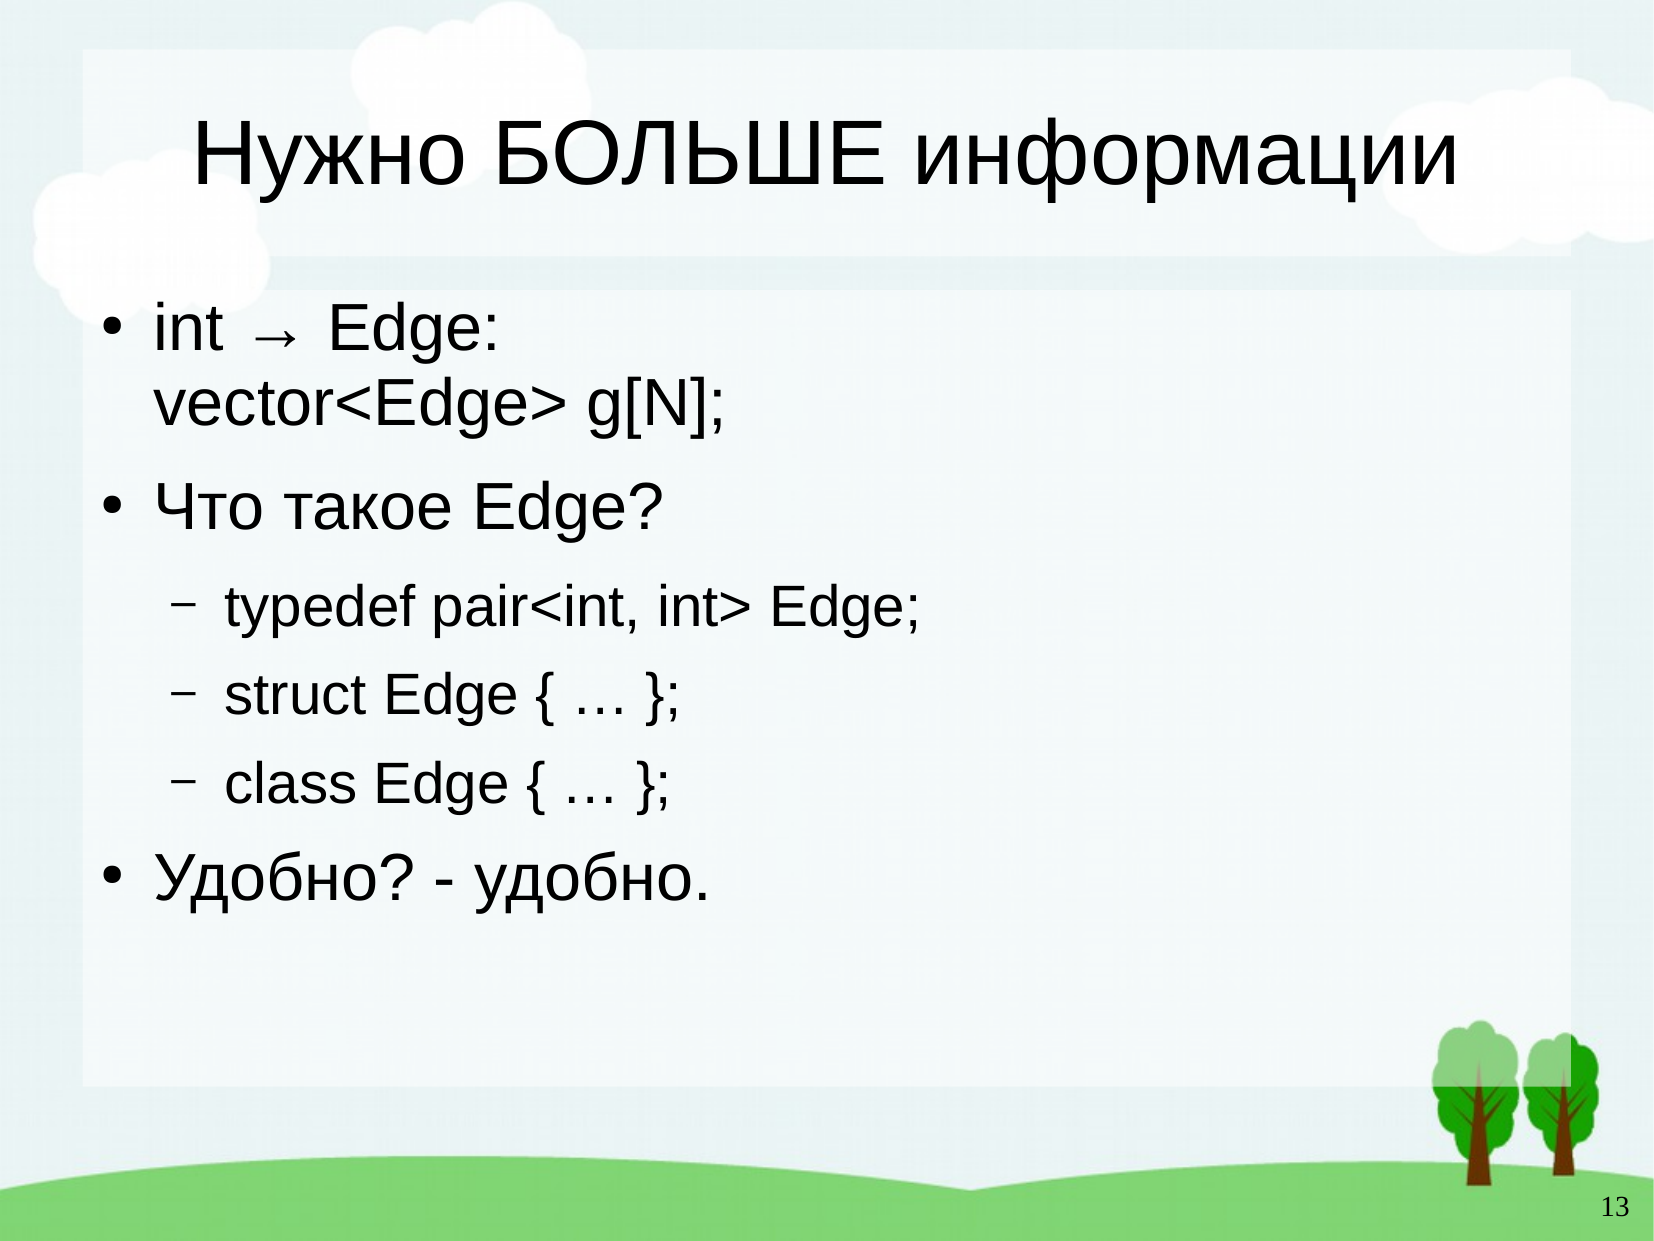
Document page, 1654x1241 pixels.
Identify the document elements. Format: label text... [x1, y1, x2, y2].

picture [0, 0, 1654, 1241]
list int → Edge: vector<Edge> g[N]; Что такое Edge? typedef pair<int, int> Edge; struct Edge { … }; class Edge { … }; Удобно? - удобно. [82, 290, 1571, 1087]
title Нужно БОЛЬШЕ информации [82, 49, 1571, 257]
